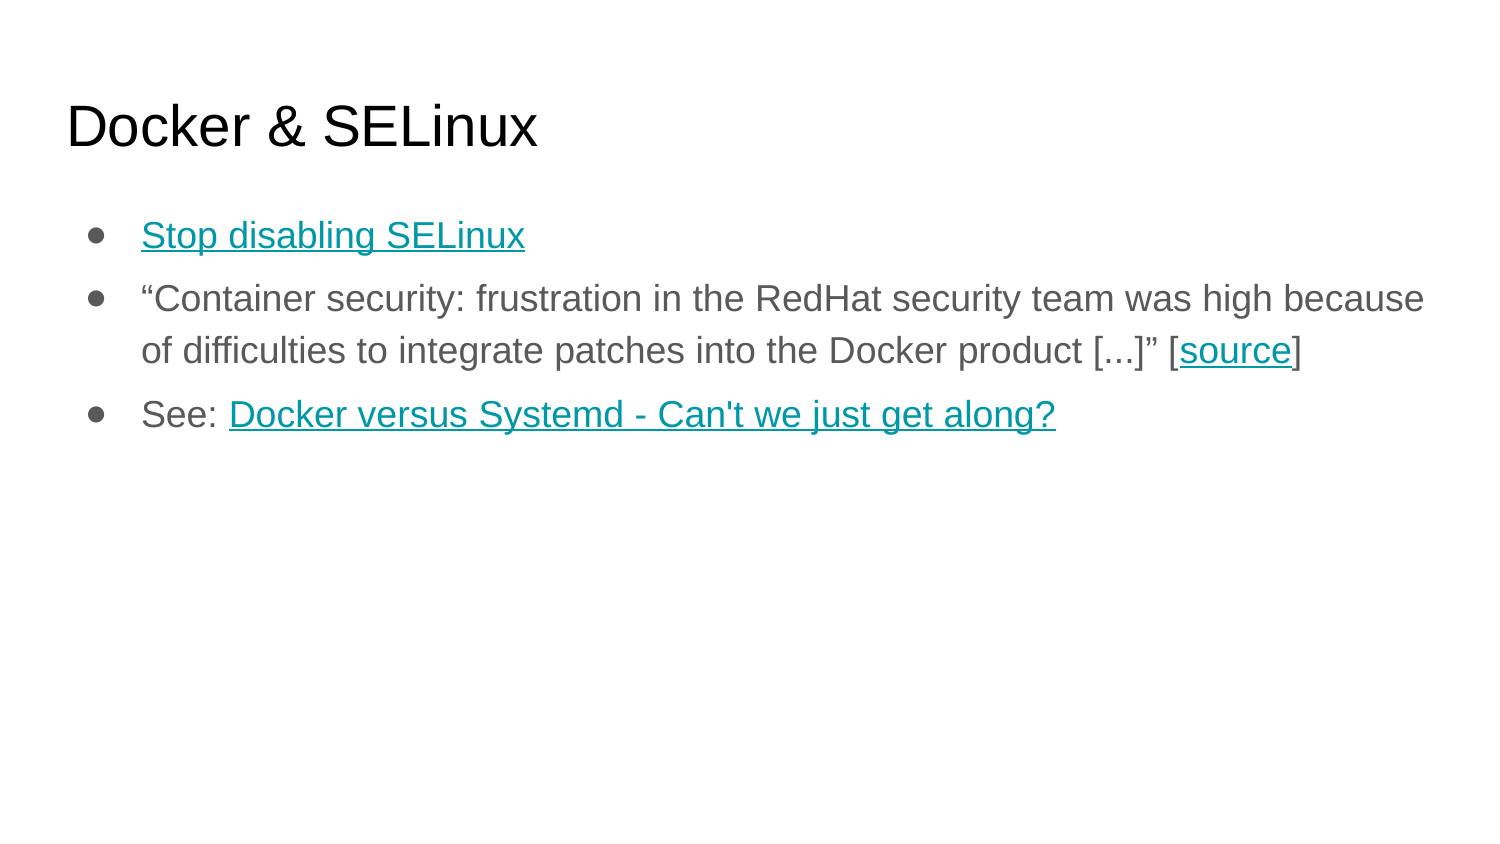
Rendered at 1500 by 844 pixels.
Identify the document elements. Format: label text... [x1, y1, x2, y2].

title Docker & SELinux [51, 72, 1449, 167]
list Stop disabling SELinux “Container security: frustration in the RedHat security team was high because of difficulties to integrate patches into the Docker product [...]” [source] See: Docker versus Systemd - Can't we just get along? [51, 189, 1449, 750]
